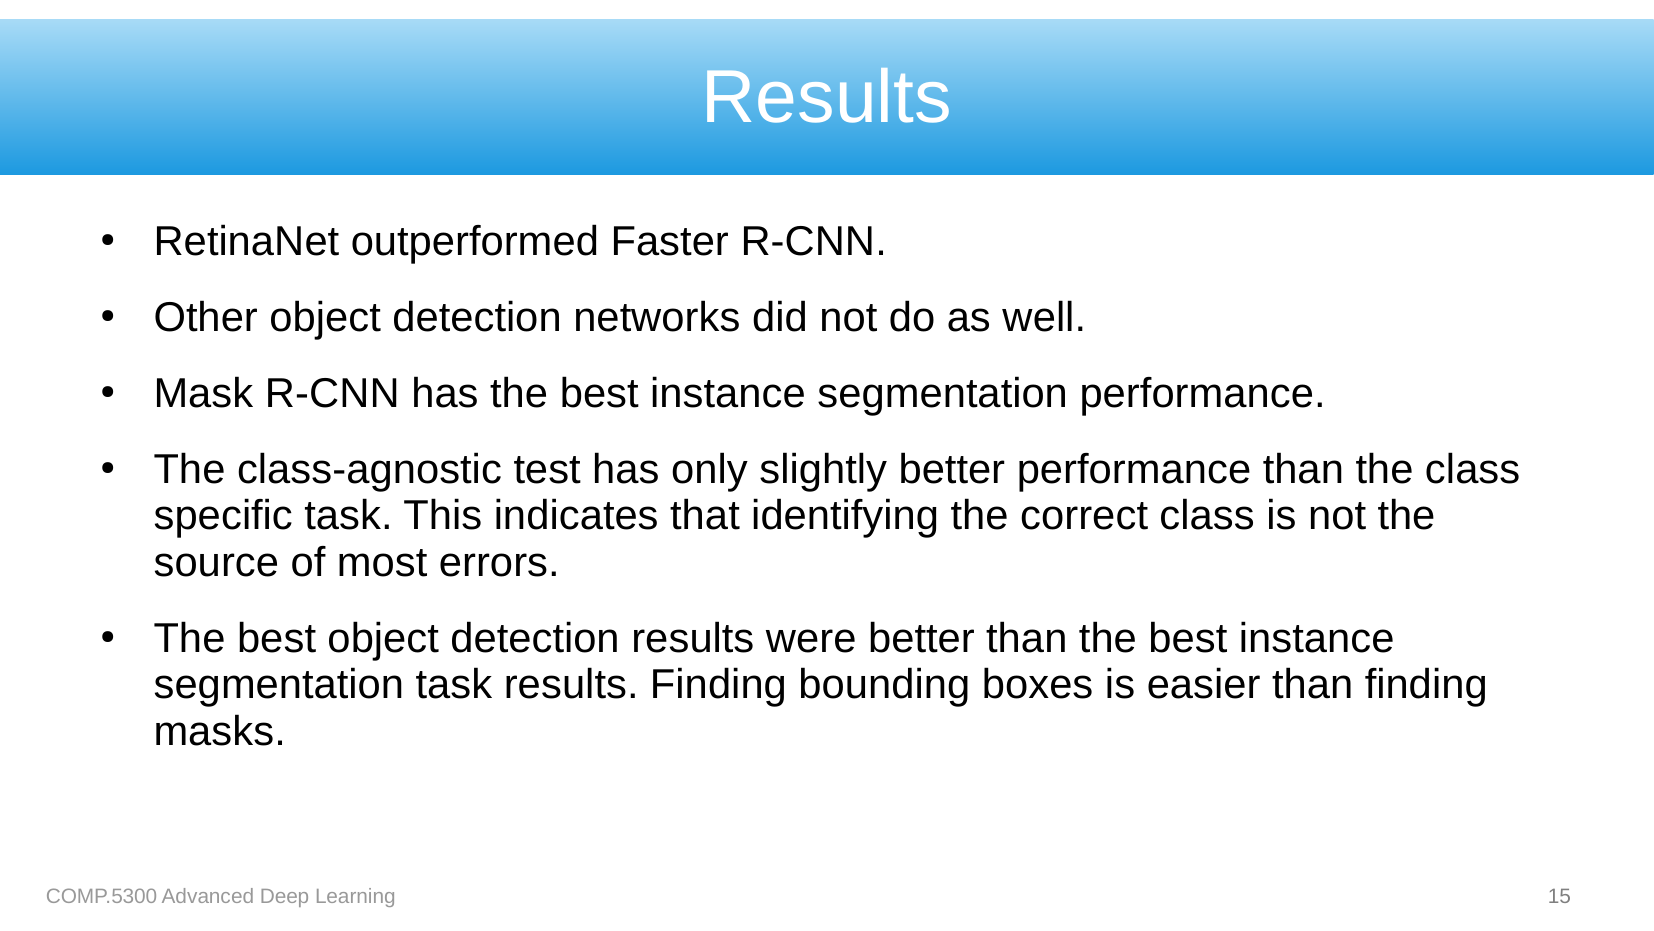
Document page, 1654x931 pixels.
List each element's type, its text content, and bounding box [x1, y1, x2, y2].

list RetinaNet outperformed Faster R-CNN. Other object detection networks did not do as well. Mask R-CNN has the best instance segmentation performance. The class-agnostic test has only slightly better performance than the class specific task. This indicates that identifying the correct class is not the source of most errors. The best object detection results were better than the best instance segmentation task results. Finding bounding boxes is easier than finding masks. [82, 217, 1571, 758]
title Results [0, 19, 1654, 175]
